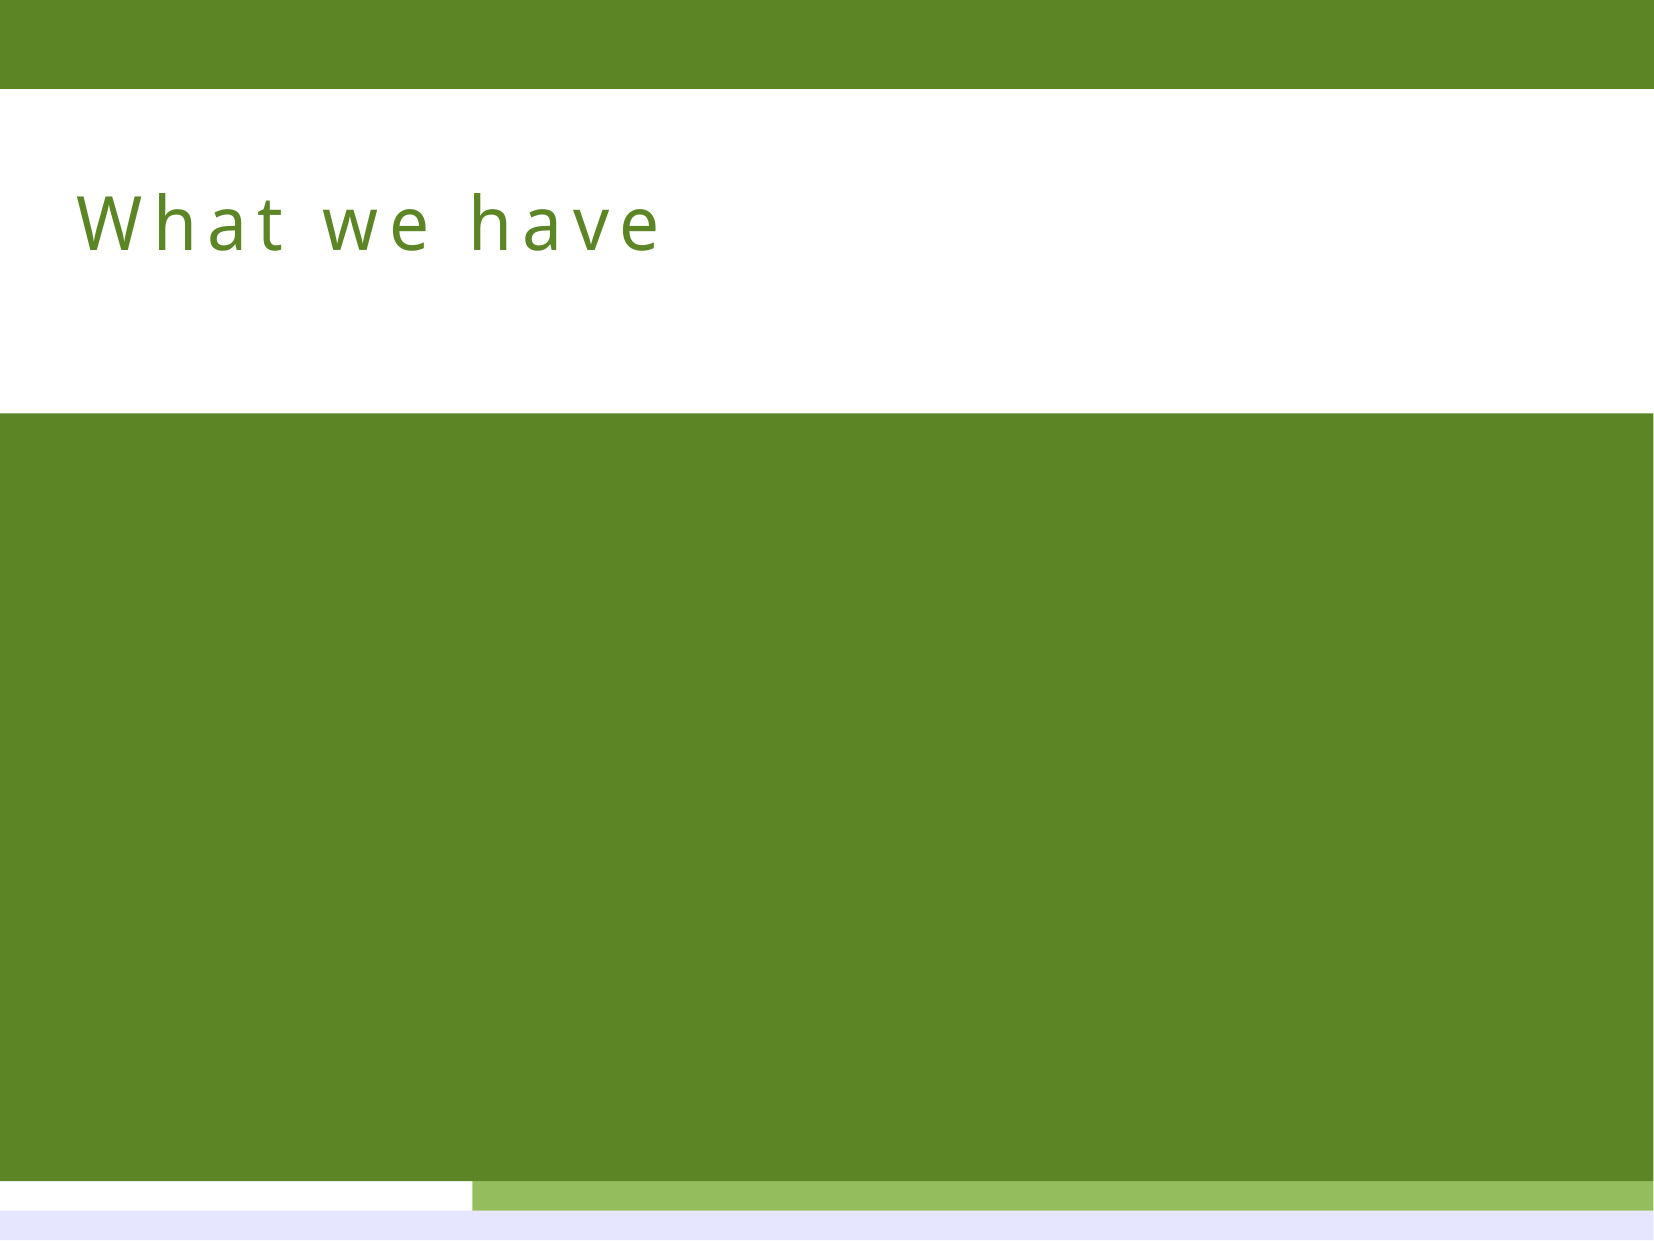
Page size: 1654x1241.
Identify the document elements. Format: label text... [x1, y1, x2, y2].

title What we have [76, 117, 1565, 325]
text_box [0, 413, 1654, 1241]
text_box [0, 0, 1654, 89]
